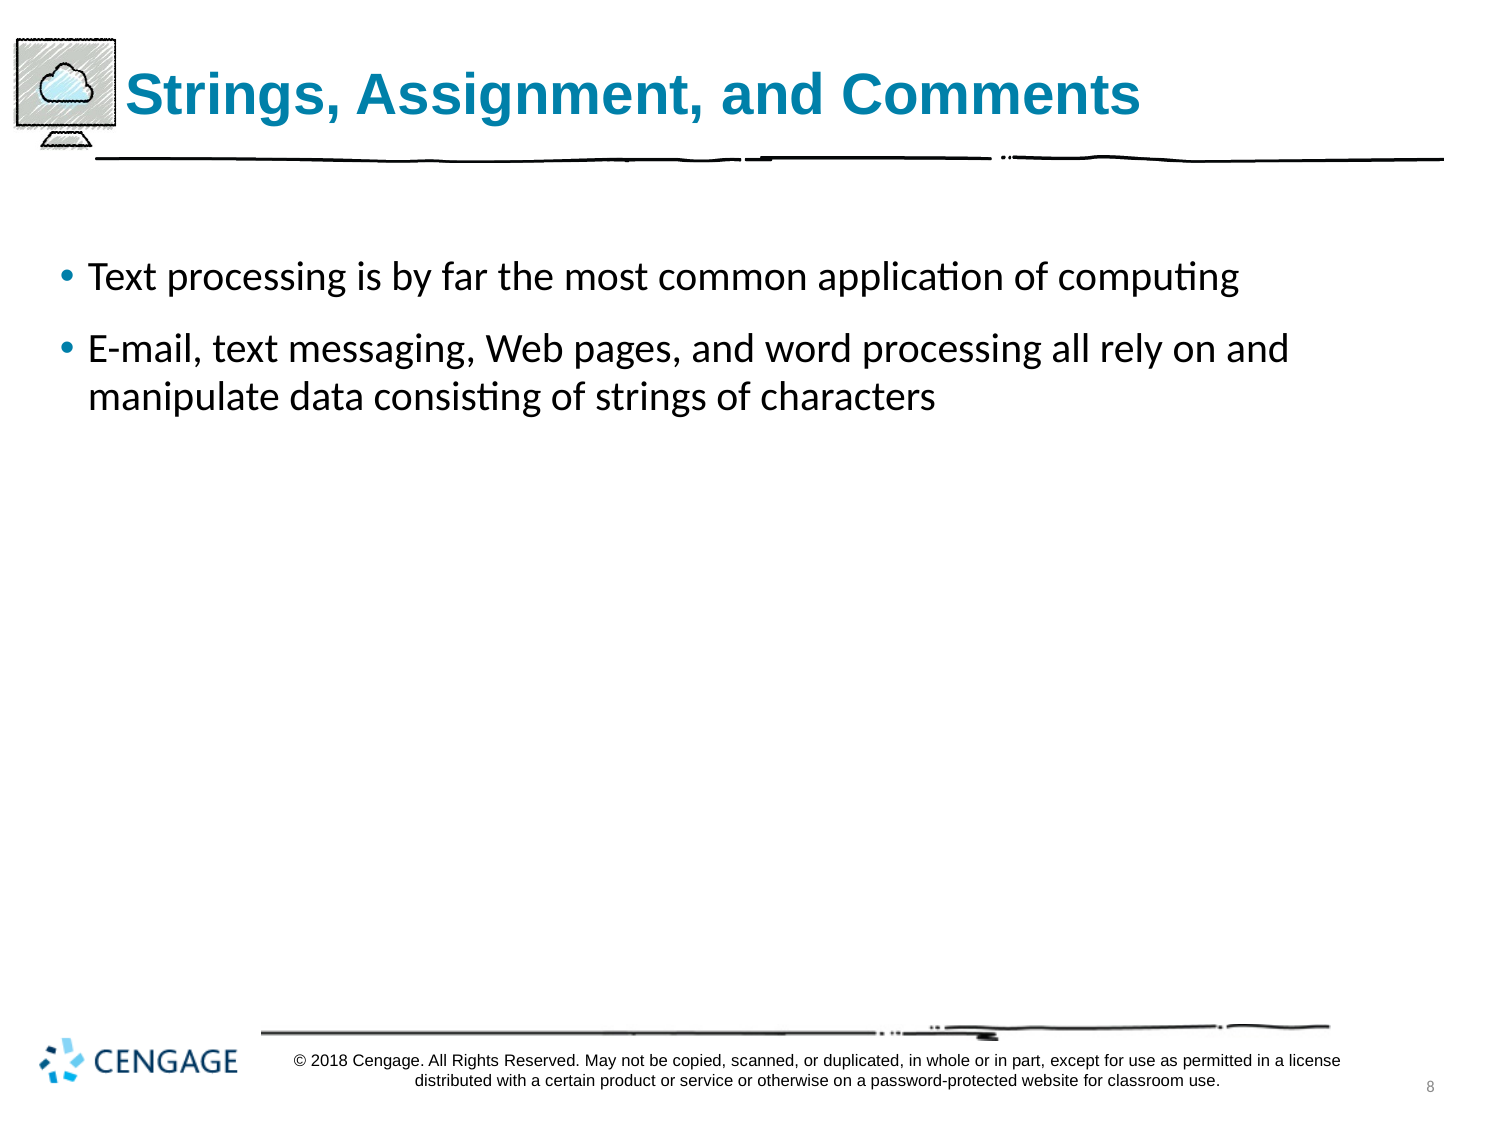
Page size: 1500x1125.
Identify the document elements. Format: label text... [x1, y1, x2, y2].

footer © 2018 Cengage. All Rights Reserved. May not be copied, scanned, or duplicated, in whole or in part, except for use as permitted in a license distributed with a certain product or service or otherwise on a password-protected website for classroom use. [262, 1050, 1375, 1091]
picture [13, 36, 117, 151]
picture [261, 1024, 1331, 1041]
picture [154, 155, 1444, 163]
title Strings, Assignment, and Comments [125, 55, 1442, 127]
list Text processing is by far the most common application of computing E-mail, text messaging, Web pages, and word processing all rely on and manipulate data consisting of strings of characters [59, 252, 1441, 422]
picture [19, 1024, 250, 1096]
